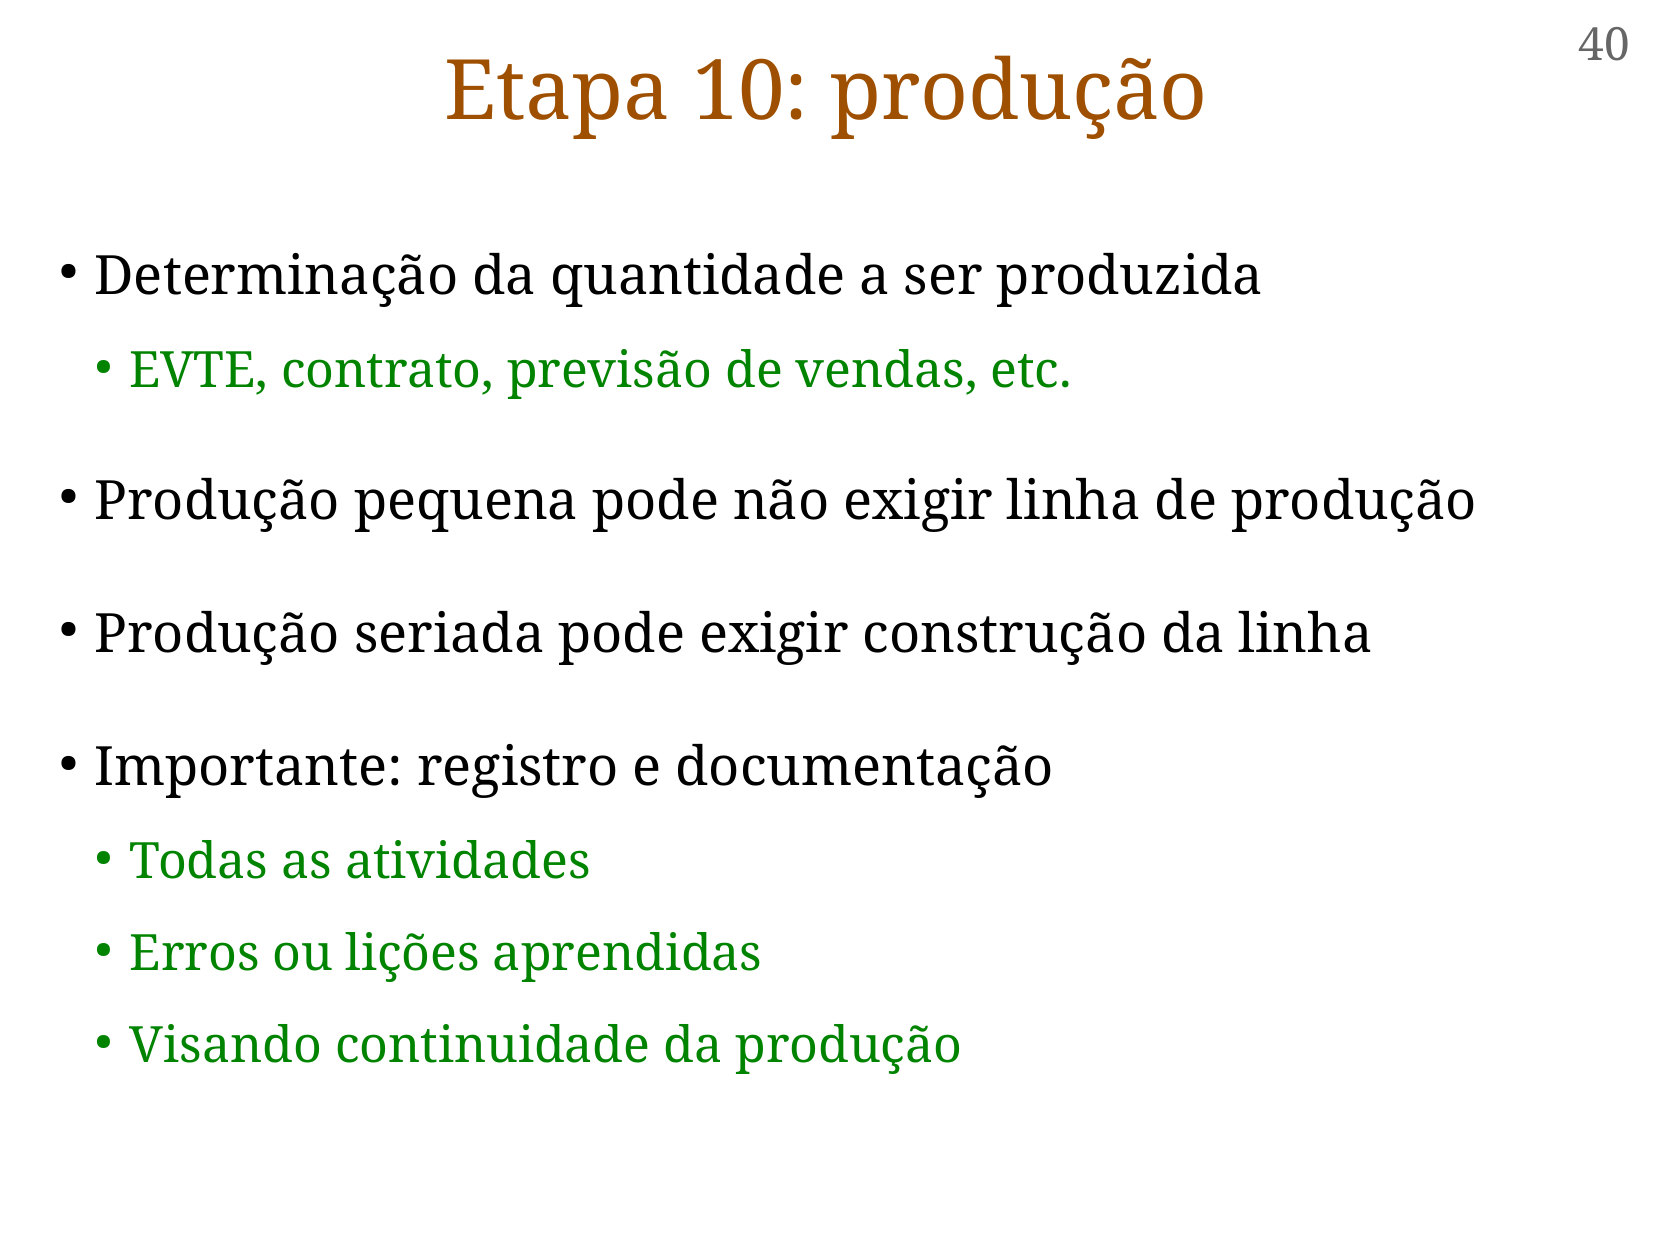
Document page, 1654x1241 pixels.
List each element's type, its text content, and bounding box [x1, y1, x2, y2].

title Etapa 10: produção [59, 29, 1595, 148]
list Determinação da quantidade a ser produzida EVTE, contrato, previsão de vendas, etc. Produção pequena pode não exigir linha de produção Produção seriada pode exigir construção da linha Importante: registro e documentação Todas as atividades Erros ou lições aprendidas Visando continuidade da produção [59, 236, 1595, 1211]
